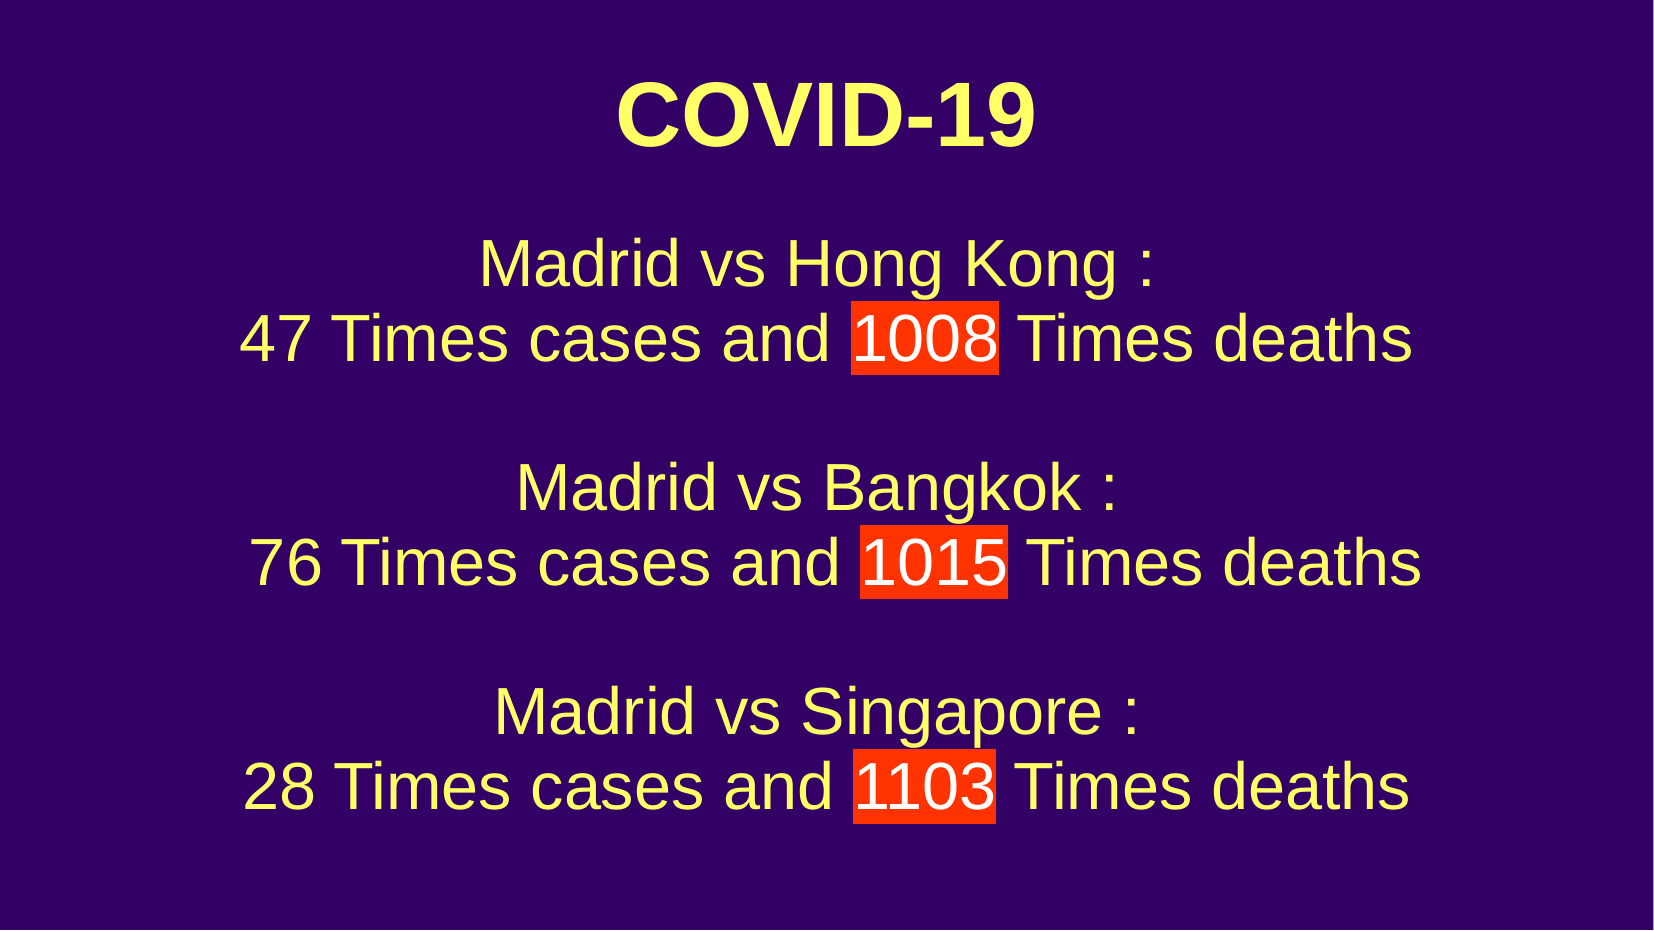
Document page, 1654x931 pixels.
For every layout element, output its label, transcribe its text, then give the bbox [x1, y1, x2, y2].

text_box Madrid vs Hong Kong : 47 Times cases and 1008 Times deaths Madrid vs Bangkok : 76 Times cases and 1015 Times deaths Madrid vs Singapore : 28 Times cases and 1103 Times deaths [82, 117, 1571, 857]
title COVID-19 [82, 37, 1571, 117]
